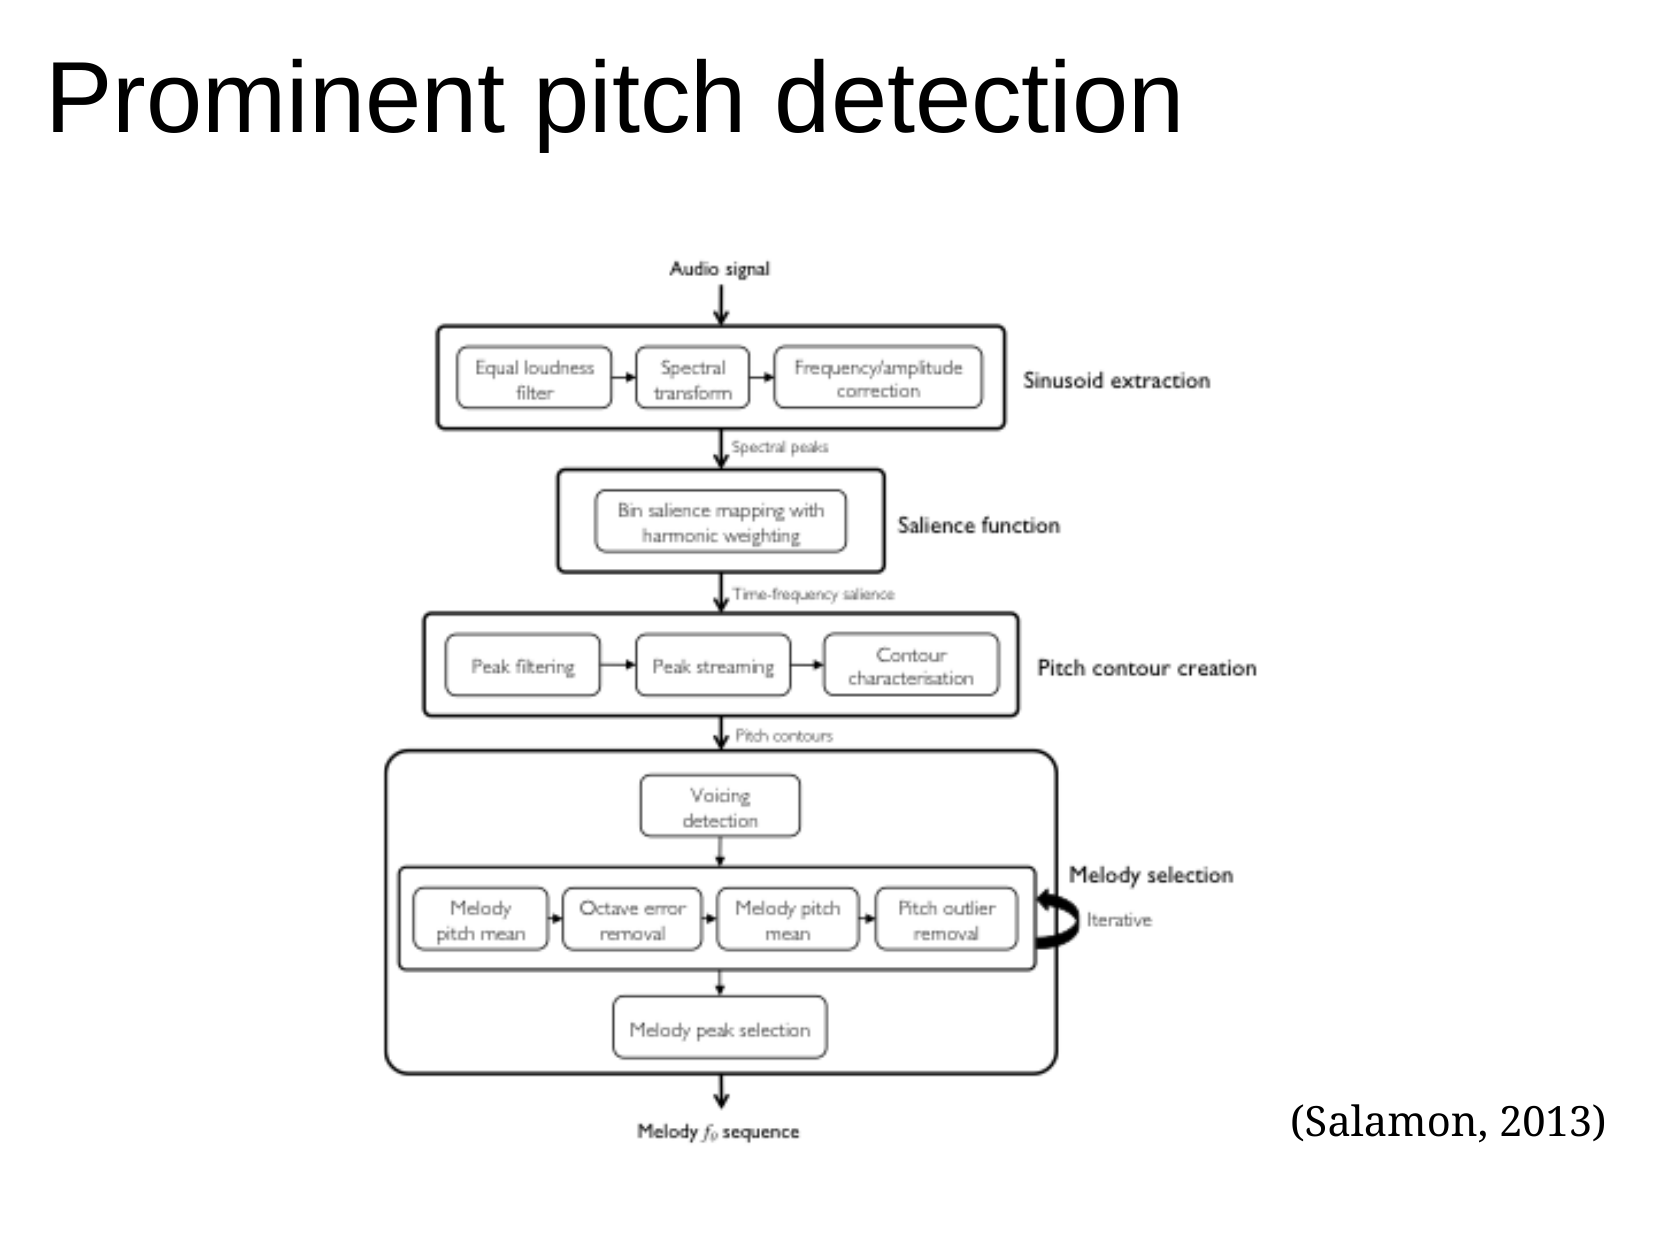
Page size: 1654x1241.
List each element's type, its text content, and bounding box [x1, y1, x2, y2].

picture [383, 246, 1275, 1150]
title Prominent pitch detection [45, 0, 1460, 212]
text_box (Salamon, 2013) [1240, 1088, 1597, 1158]
